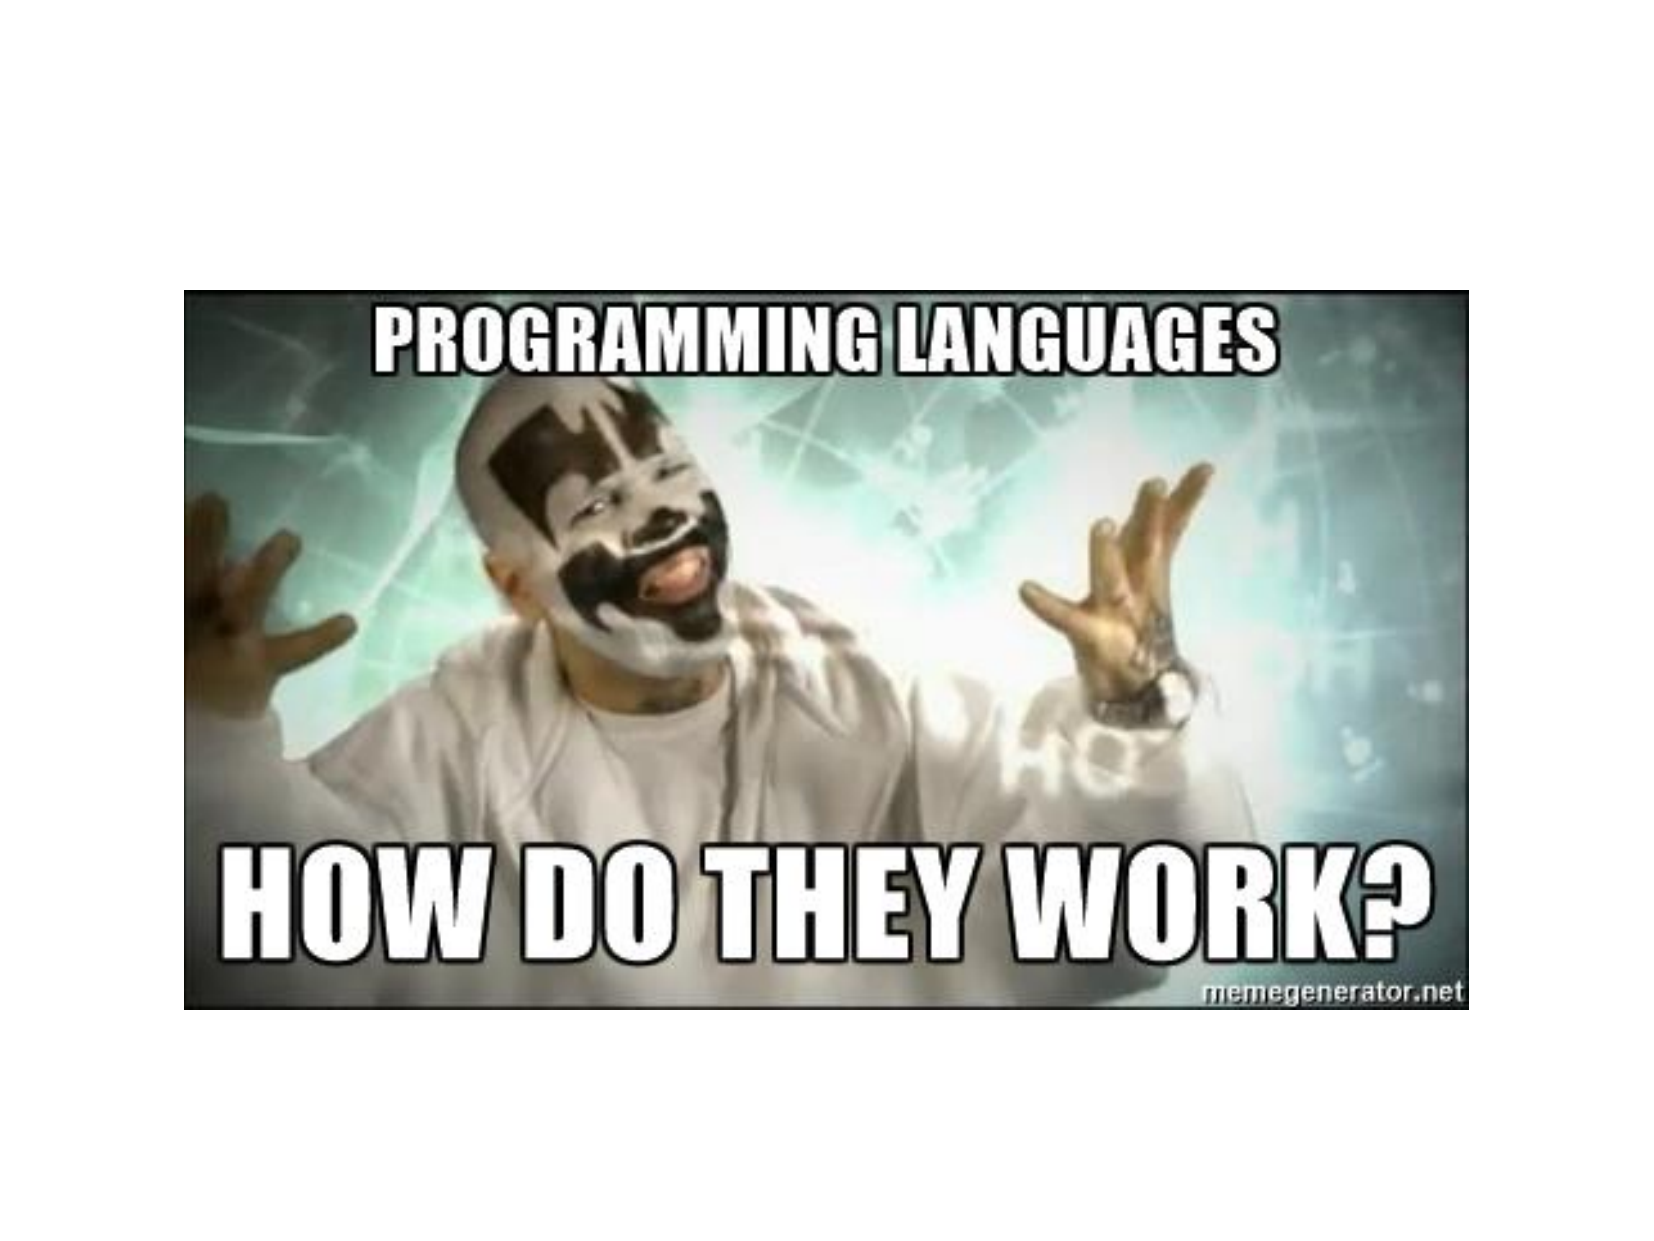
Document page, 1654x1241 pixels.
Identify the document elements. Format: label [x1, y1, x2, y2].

picture [184, 290, 1469, 1010]
